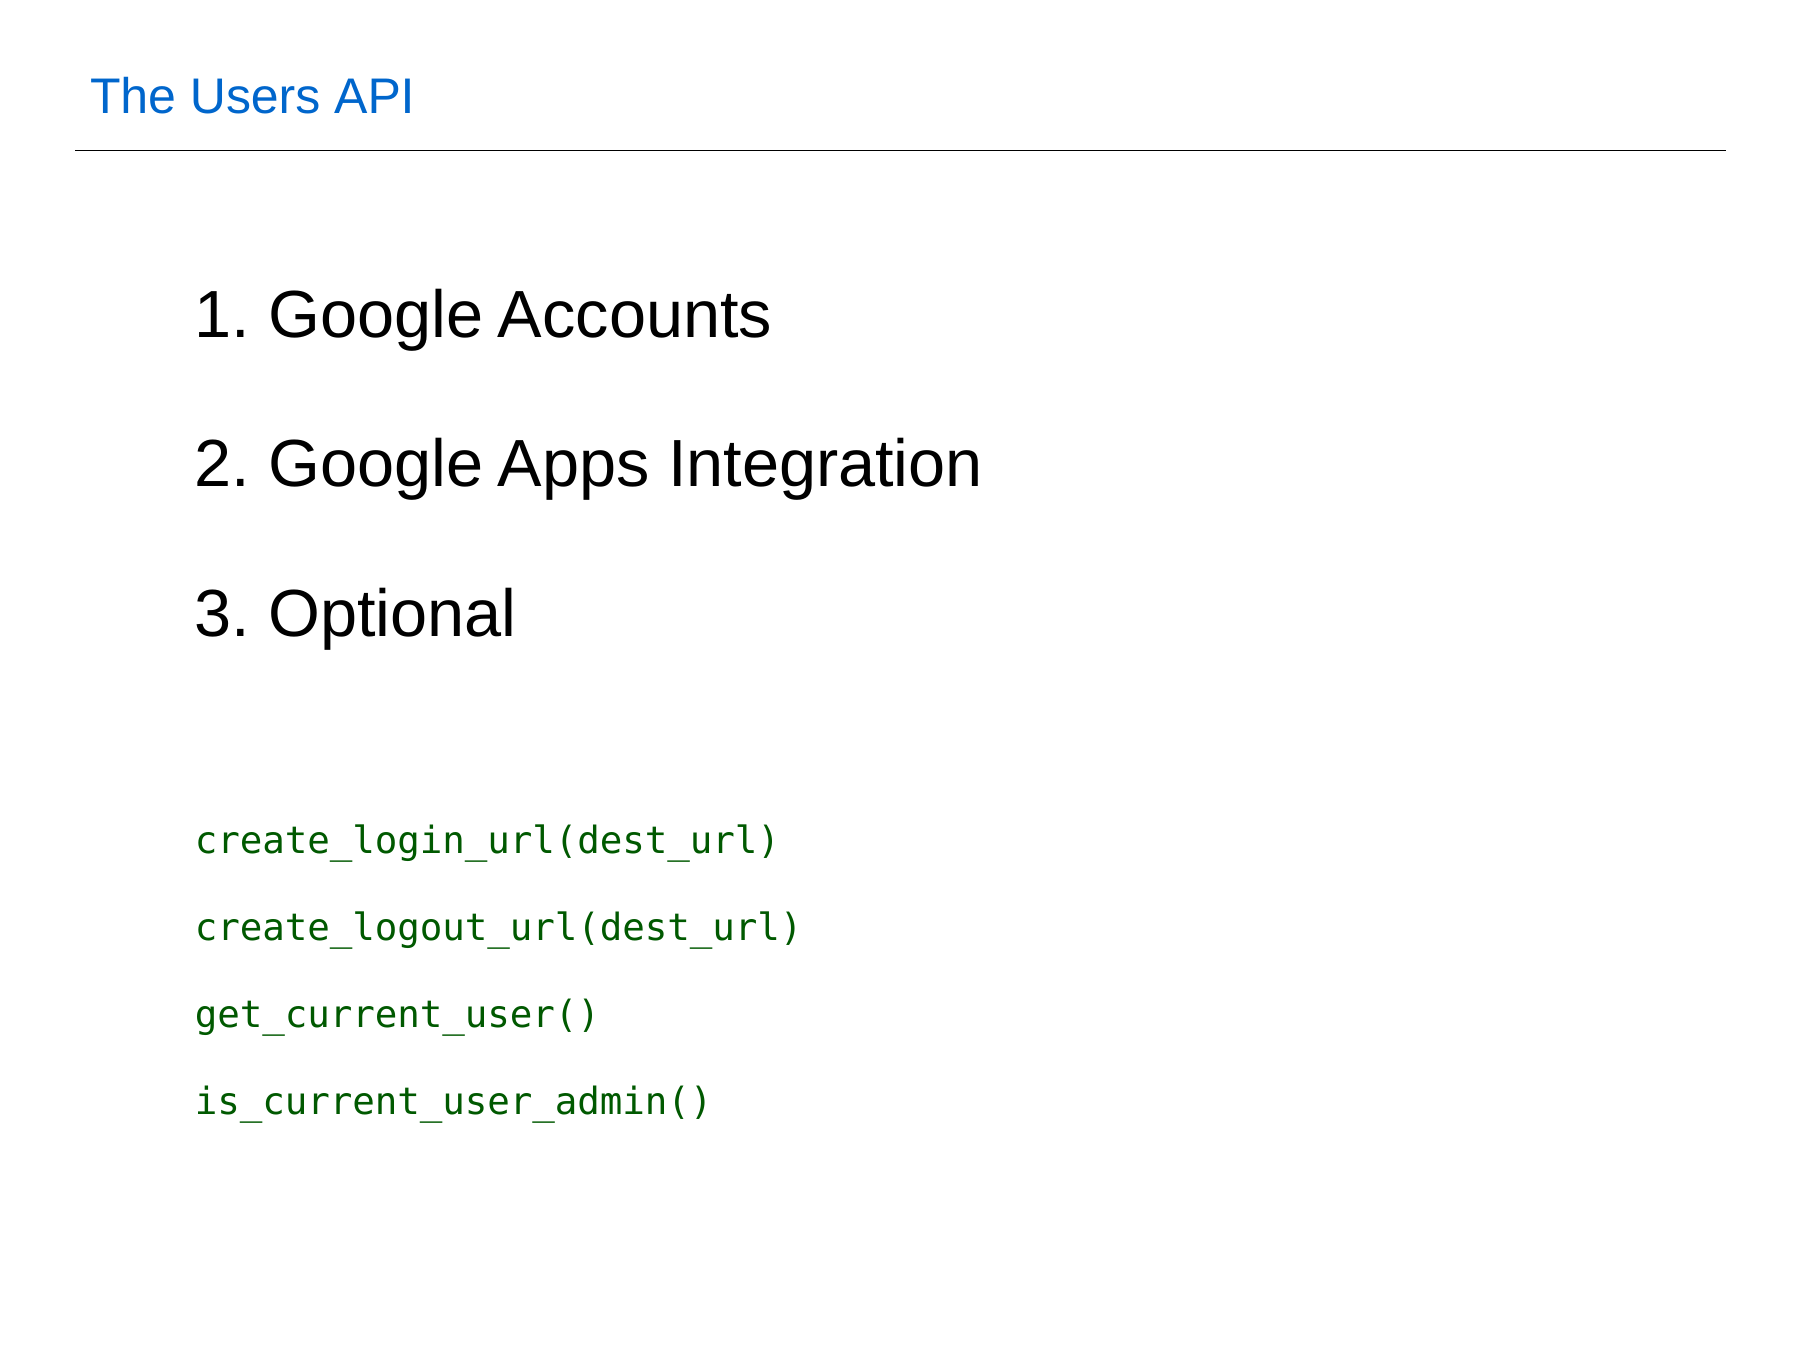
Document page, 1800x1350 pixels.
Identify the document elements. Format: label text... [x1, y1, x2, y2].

text_box 1. Google Accounts 2. Google Apps Integration 3. Optional create_login_url(dest_url) create_logout_url(dest_url) get_current_user() is_current_user_admin() [180, 269, 1426, 1217]
title The Users API [90, 61, 1710, 135]
